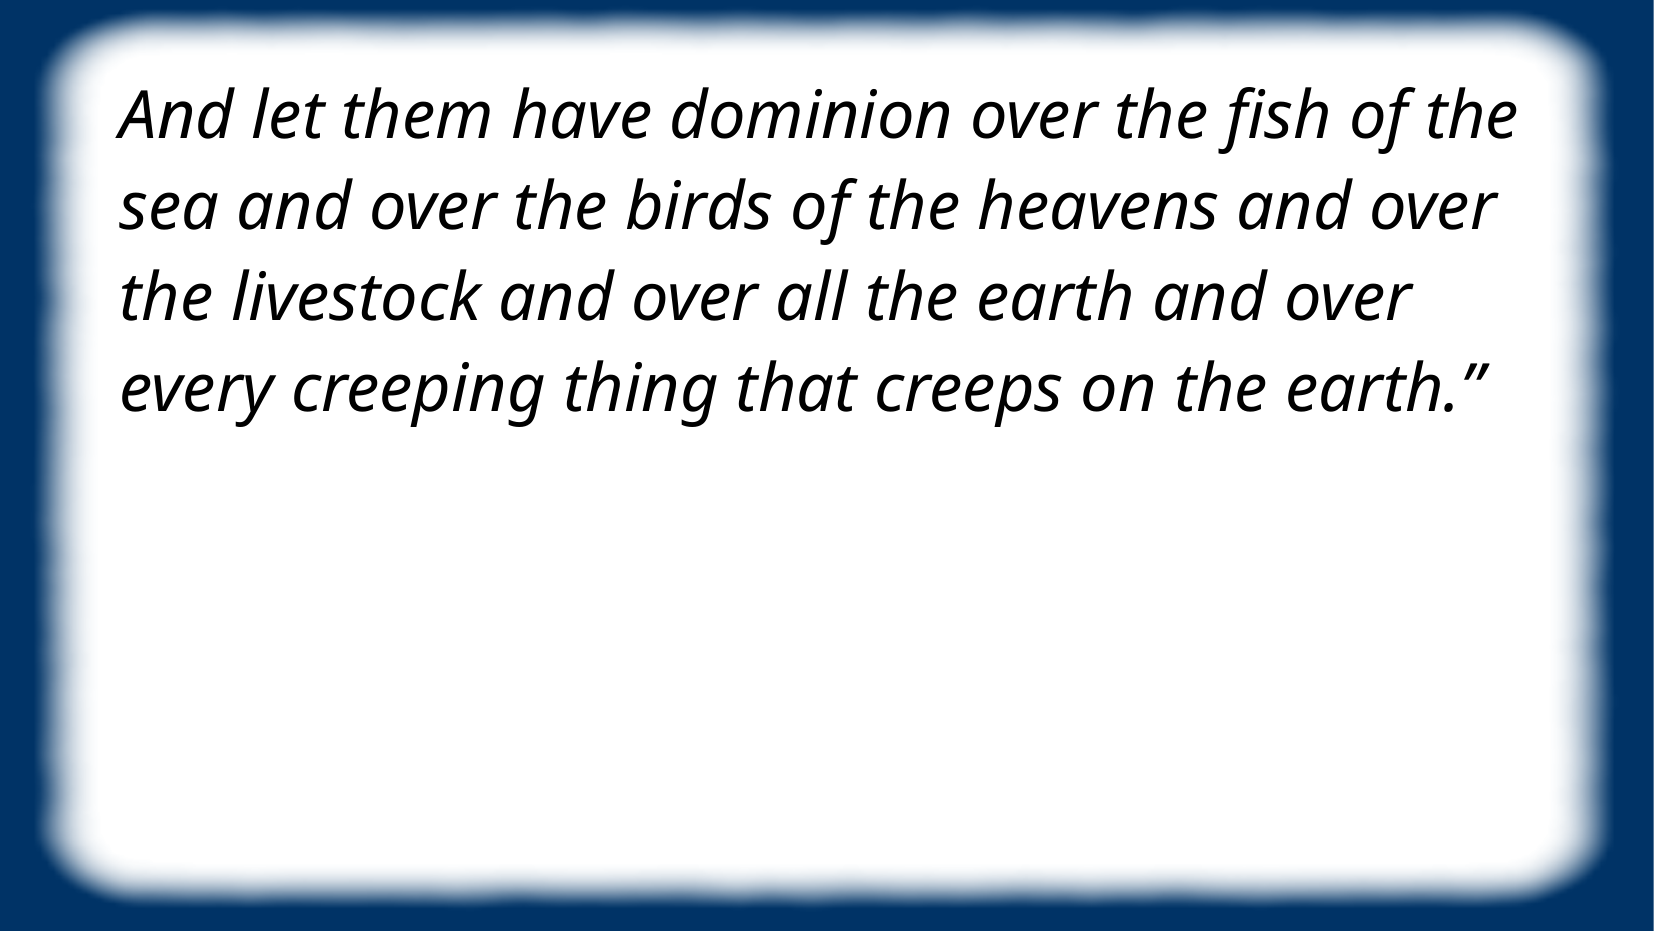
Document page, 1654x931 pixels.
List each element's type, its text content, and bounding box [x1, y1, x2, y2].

text_box And let them have dominion over the fish of the sea and over the birds of the heavens and over the livestock and over all the earth and over every creeping thing that creeps on the earth.” [105, 60, 1546, 519]
picture [0, 0, 1654, 931]
